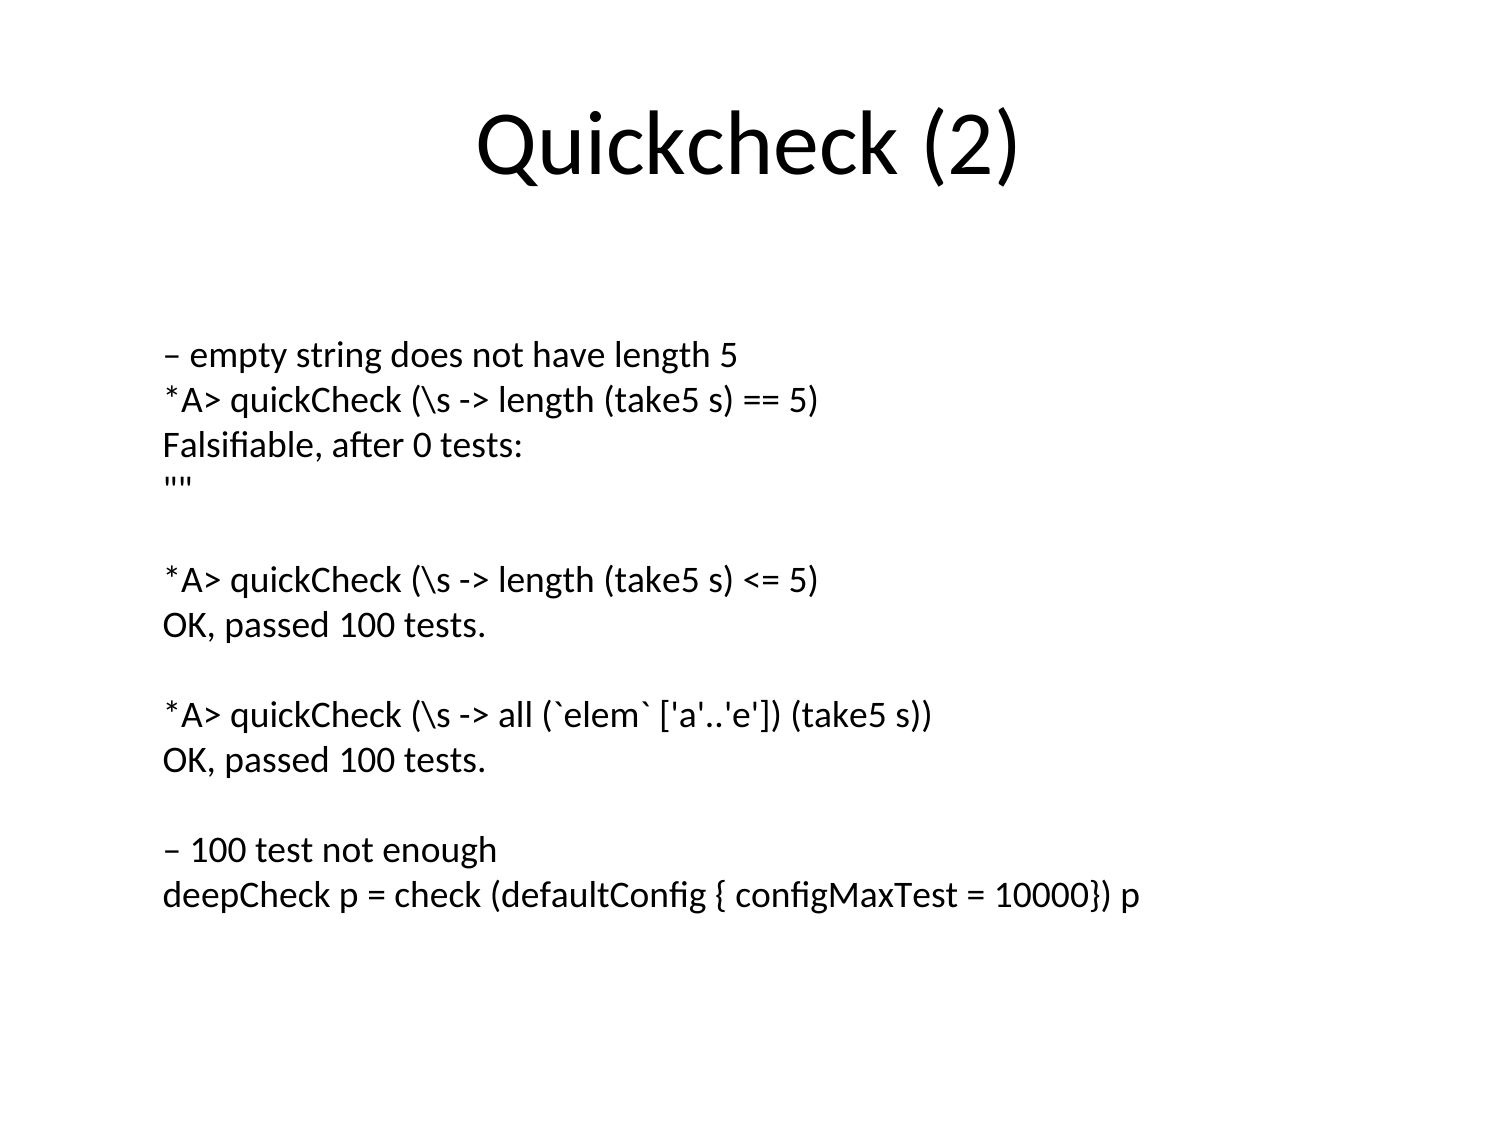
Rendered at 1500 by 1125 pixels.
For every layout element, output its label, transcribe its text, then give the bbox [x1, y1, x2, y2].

text_box – empty string does not have length 5 *A> quickCheck (\s -> length (take5 s) == 5) Falsifiable, after 0 tests: "" *A> quickCheck (\s -> length (take5 s) <= 5) OK, passed 100 tests. *A> quickCheck (\s -> all (`elem` ['a'..'e']) (take5 s)) OK, passed 100 tests. – 100 test not enough deepCheck p = check (defaultConfig { configMaxTest = 10000}) p [147, 322, 1241, 1004]
title Quickcheck (2) [75, 44, 1424, 232]
